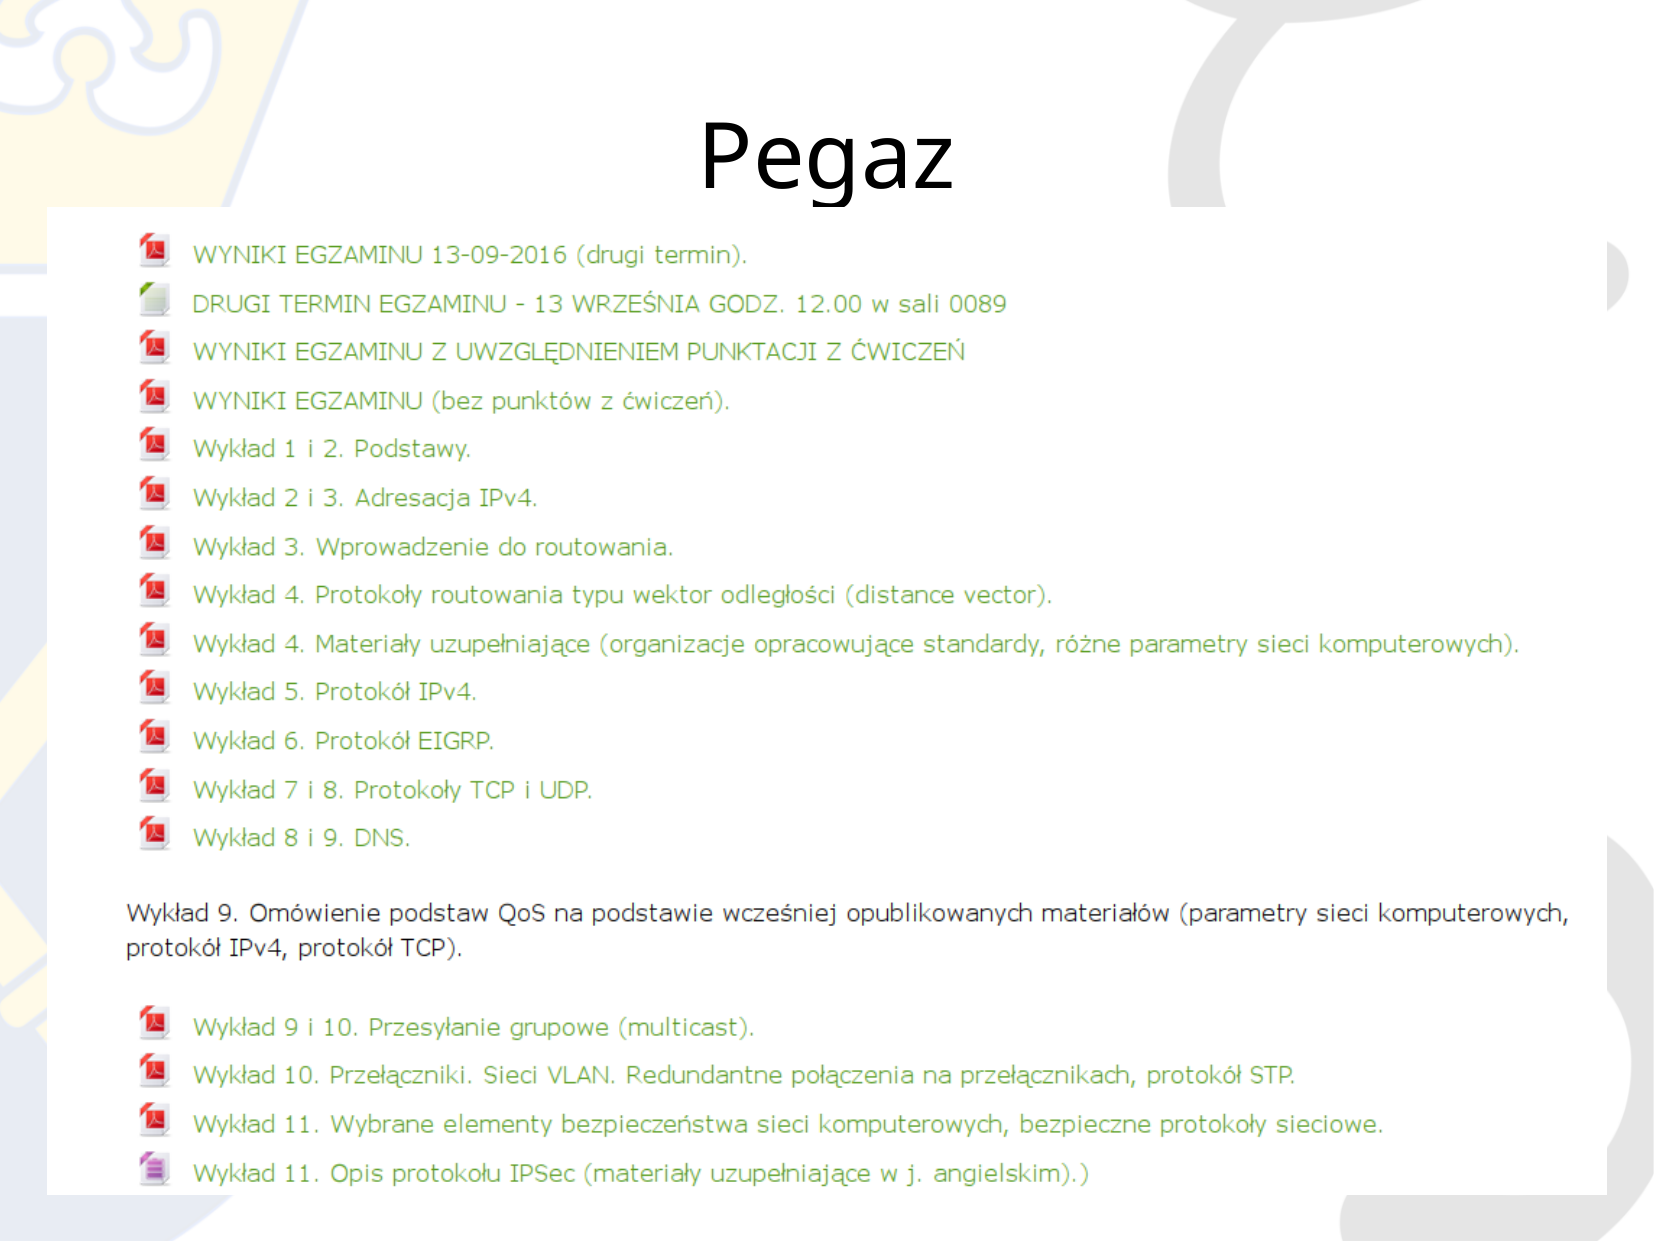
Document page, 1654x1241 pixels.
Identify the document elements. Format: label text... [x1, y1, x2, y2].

picture [0, 0, 1654, 1241]
title Pegaz [82, 49, 1571, 207]
